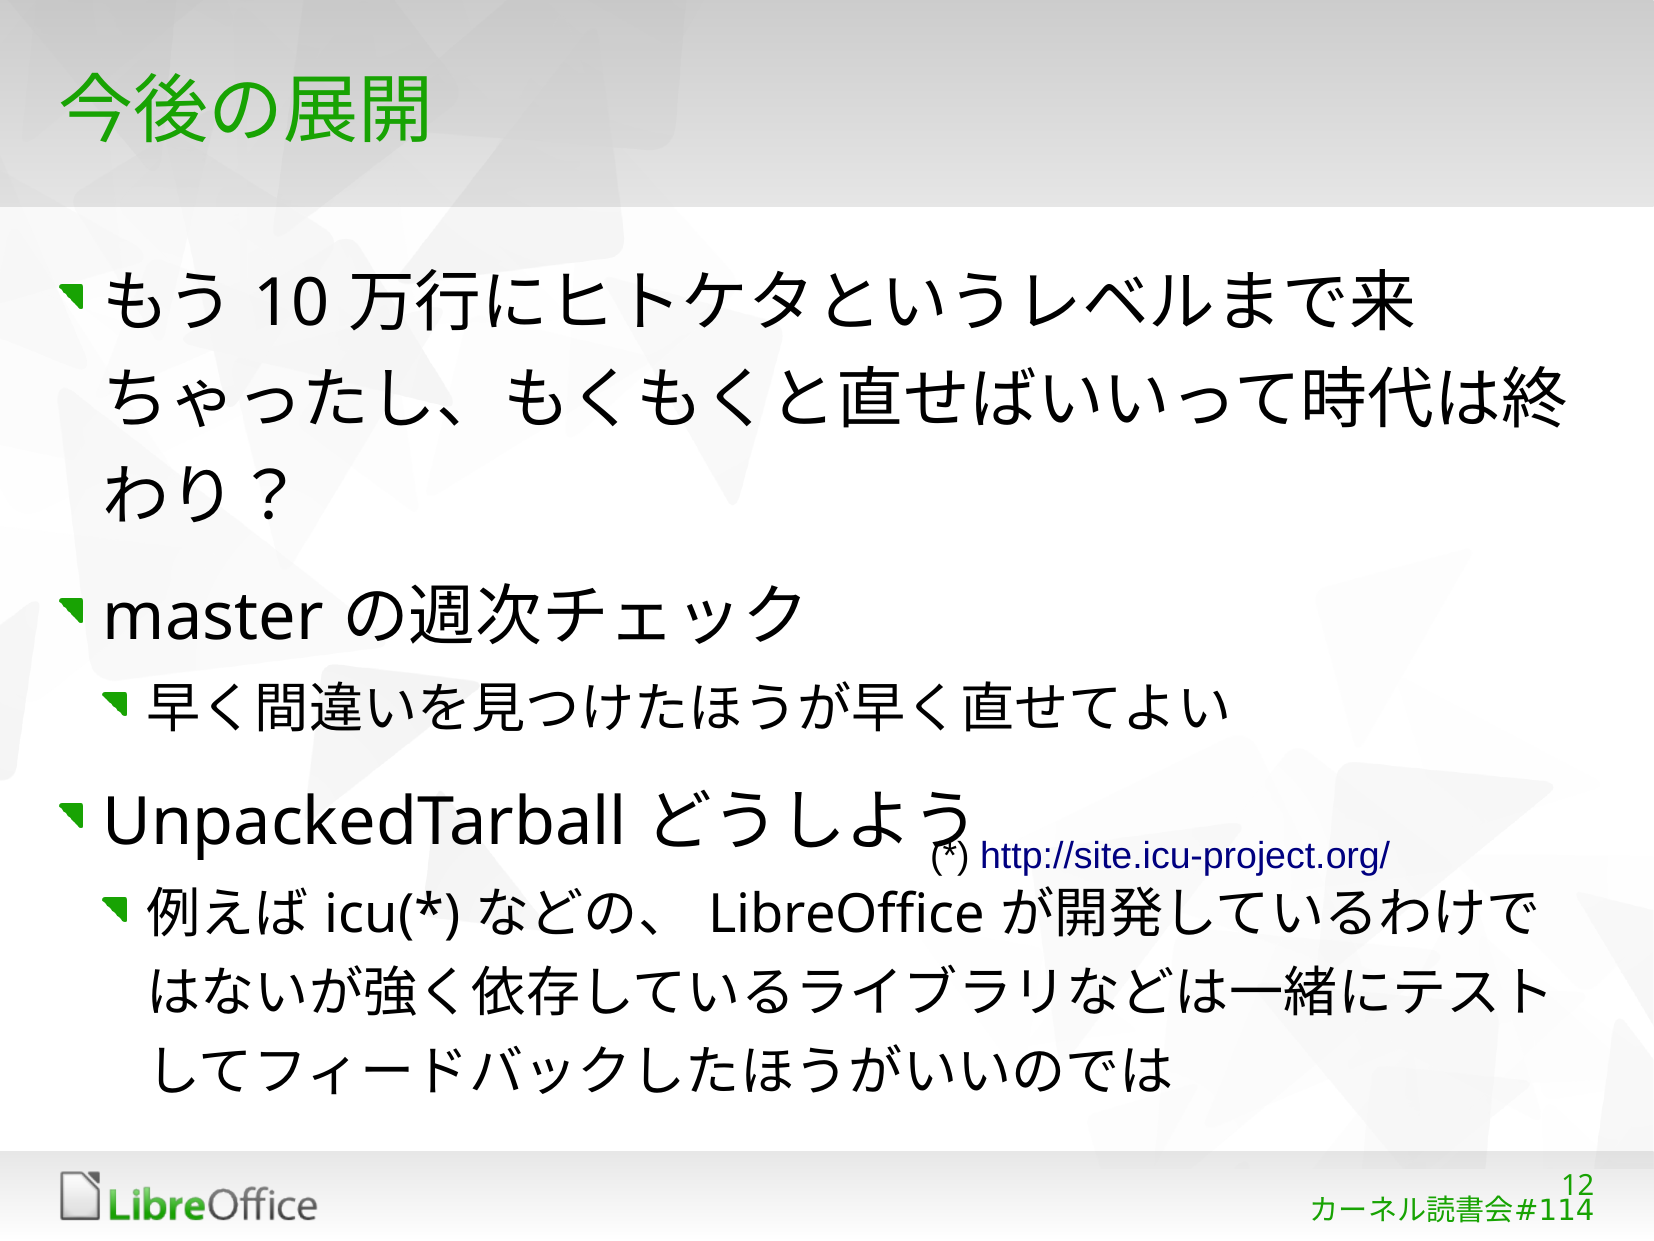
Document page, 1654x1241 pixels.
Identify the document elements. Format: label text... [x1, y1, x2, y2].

picture [41, 1152, 337, 1240]
text_box (*) http://site.icu-project.org/ [915, 826, 1565, 884]
title 今後の展開 [59, 29, 1595, 178]
picture [1314, 1003, 1328, 1009]
picture [1291, 968, 1316, 993]
picture [1318, 968, 1330, 975]
list もう10万行にヒトケタというレベルまで来ちゃったし、もくもくと直せばいいって時代は終わり？ masterの週次チェック 早く間違いを見つけたほうが早く直せてよい UnpackedTarballどうしよう 例えばicu(*)などの、LibreOfficeが開発しているわけではないが強く依存しているライブラリなどは一緒にテストしてフィードバックしたほうがいいのでは [59, 248, 1595, 968]
picture [0, 0, 783, 931]
picture [915, 548, 1654, 1169]
picture [1314, 994, 1328, 1000]
picture [1318, 976, 1325, 982]
picture [915, 978, 943, 1009]
picture [915, 968, 945, 974]
